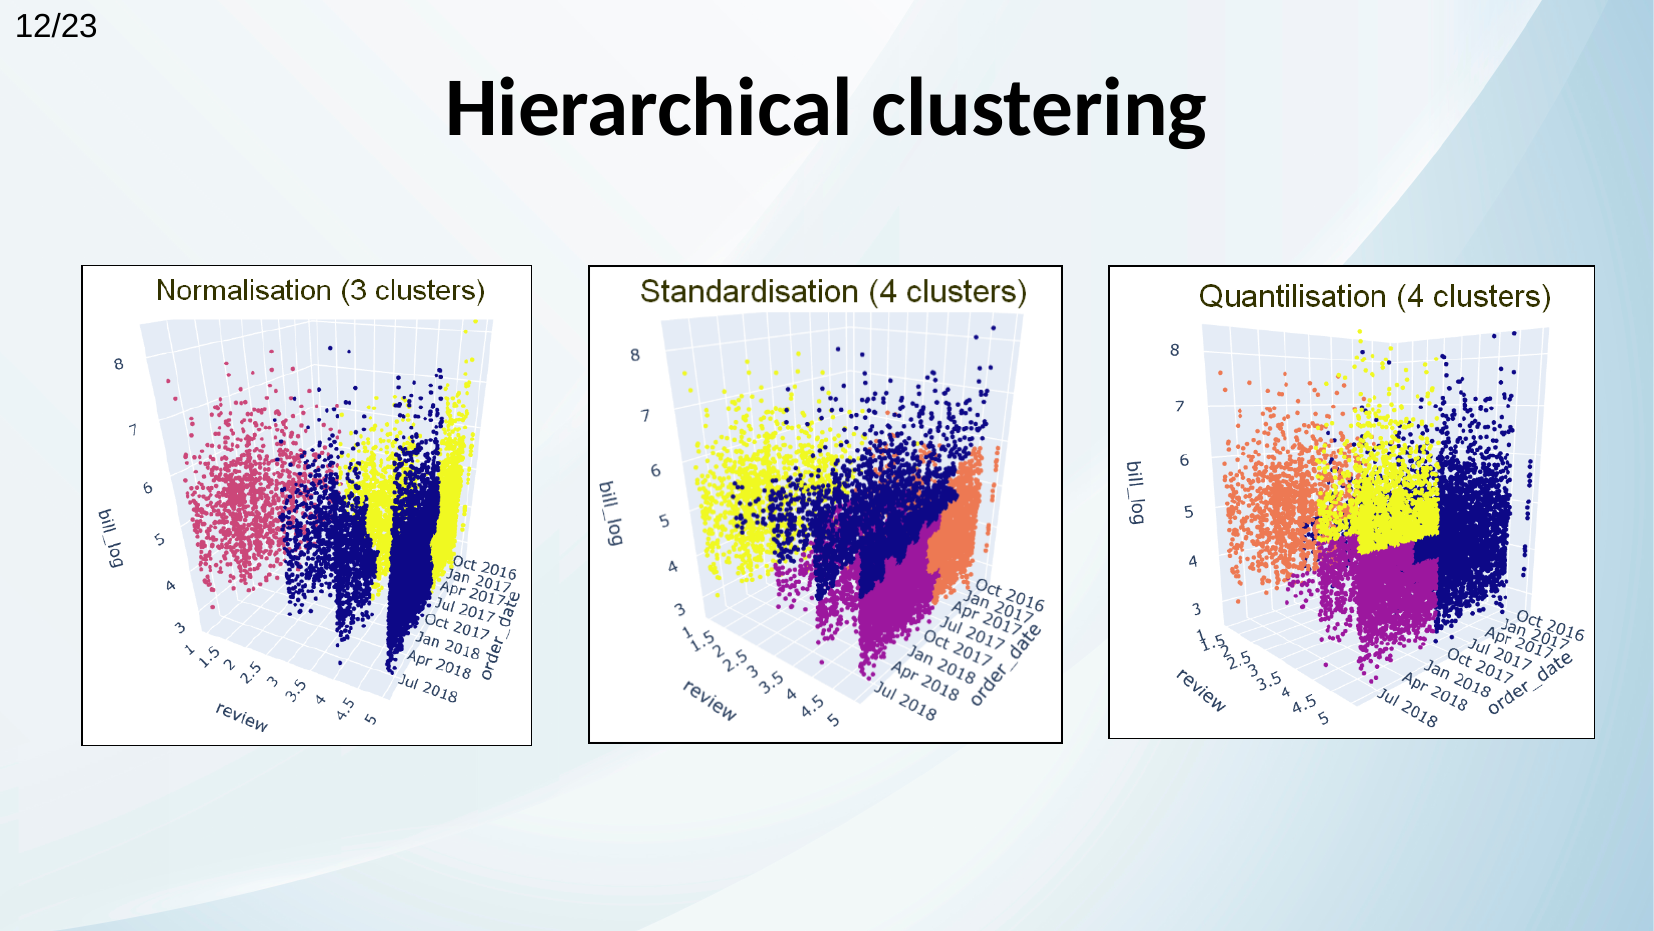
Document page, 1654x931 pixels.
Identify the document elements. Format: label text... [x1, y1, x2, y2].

title Hierarchical clustering [82, 37, 1571, 193]
picture [0, 0, 1654, 931]
text_box 12/23 [0, 0, 119, 60]
